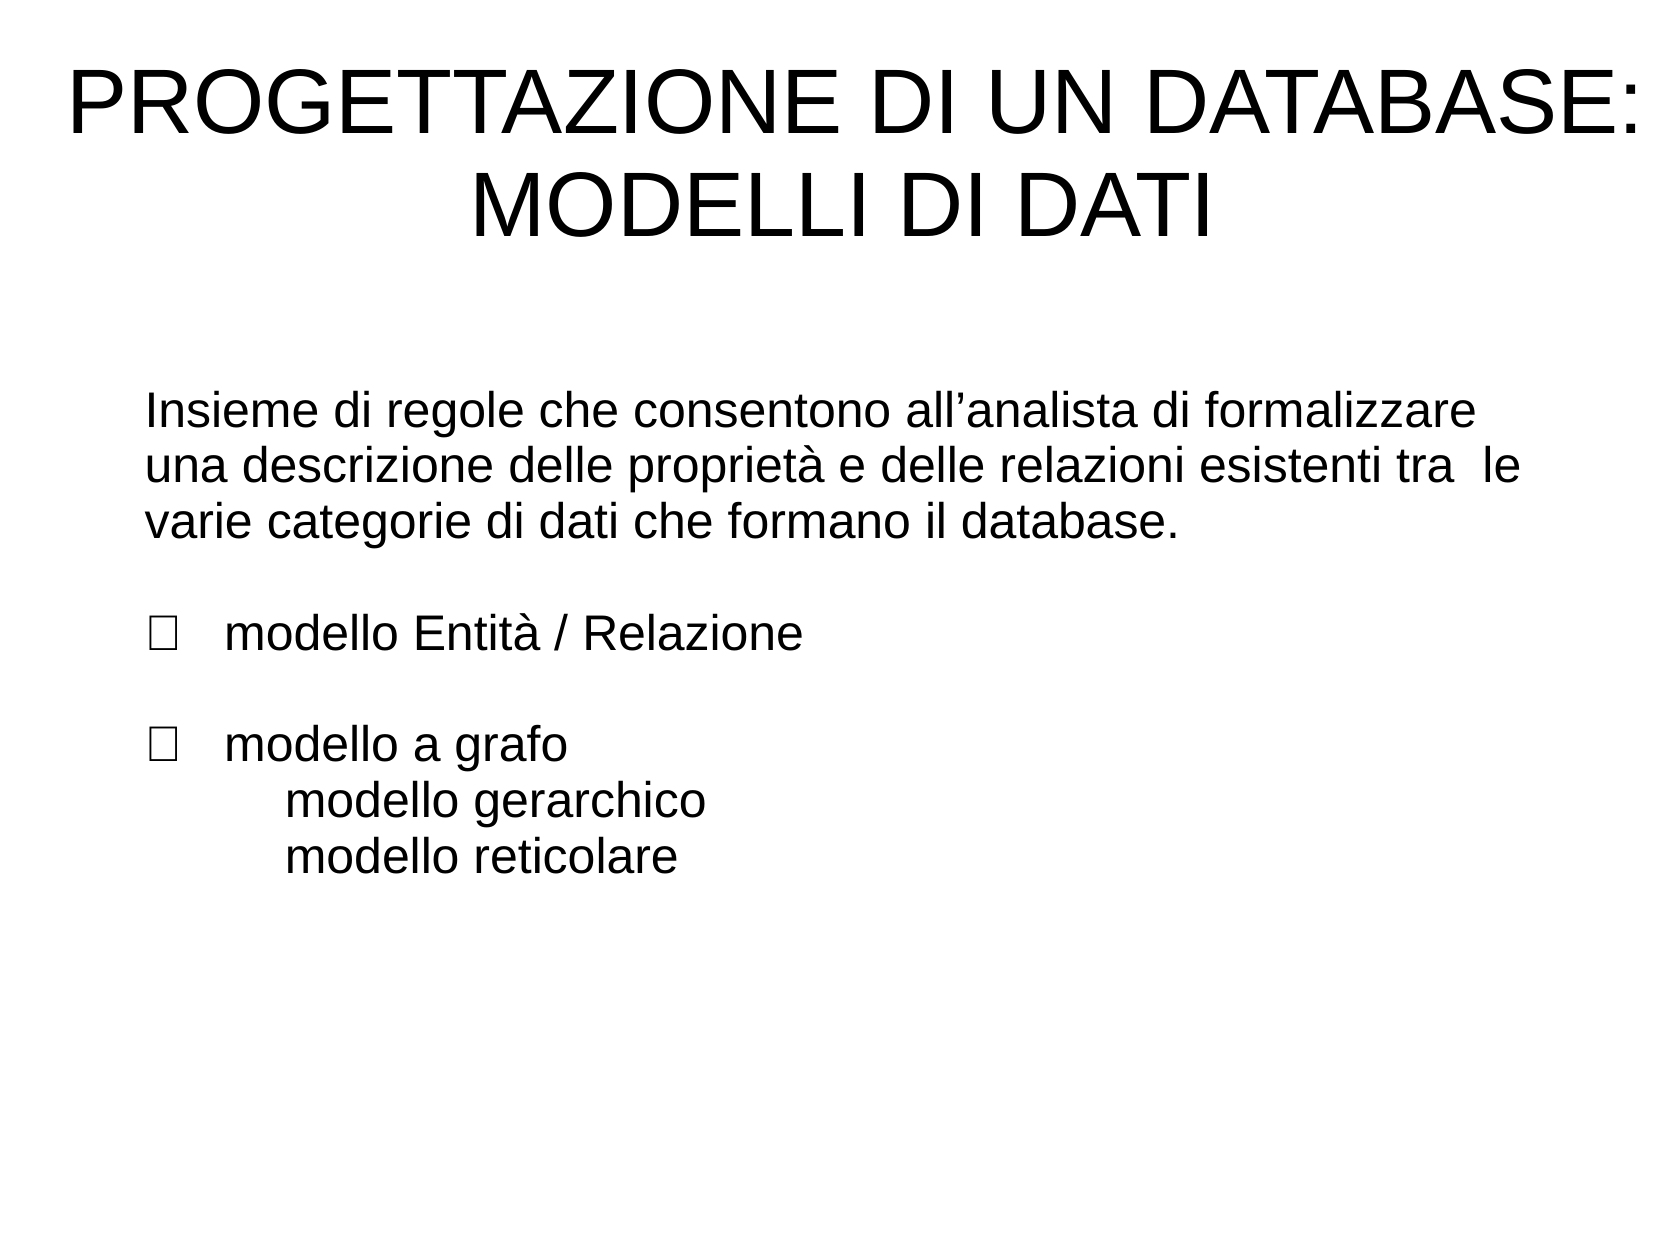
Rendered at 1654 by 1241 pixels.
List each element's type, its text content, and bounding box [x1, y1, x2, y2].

title PROGETTAZIONE DI UN DATABASE: MODELLI DI DATI [59, 0, 1654, 308]
text_box Insieme di regole che consentono all’analista di formalizzare una descrizione delle proprietà e delle relazioni esistenti tra le varie categorie di dati che formano il database.  modello Entità / Relazione  modello a grafo modello gerarchico modello reticolare [129, 318, 1549, 934]
